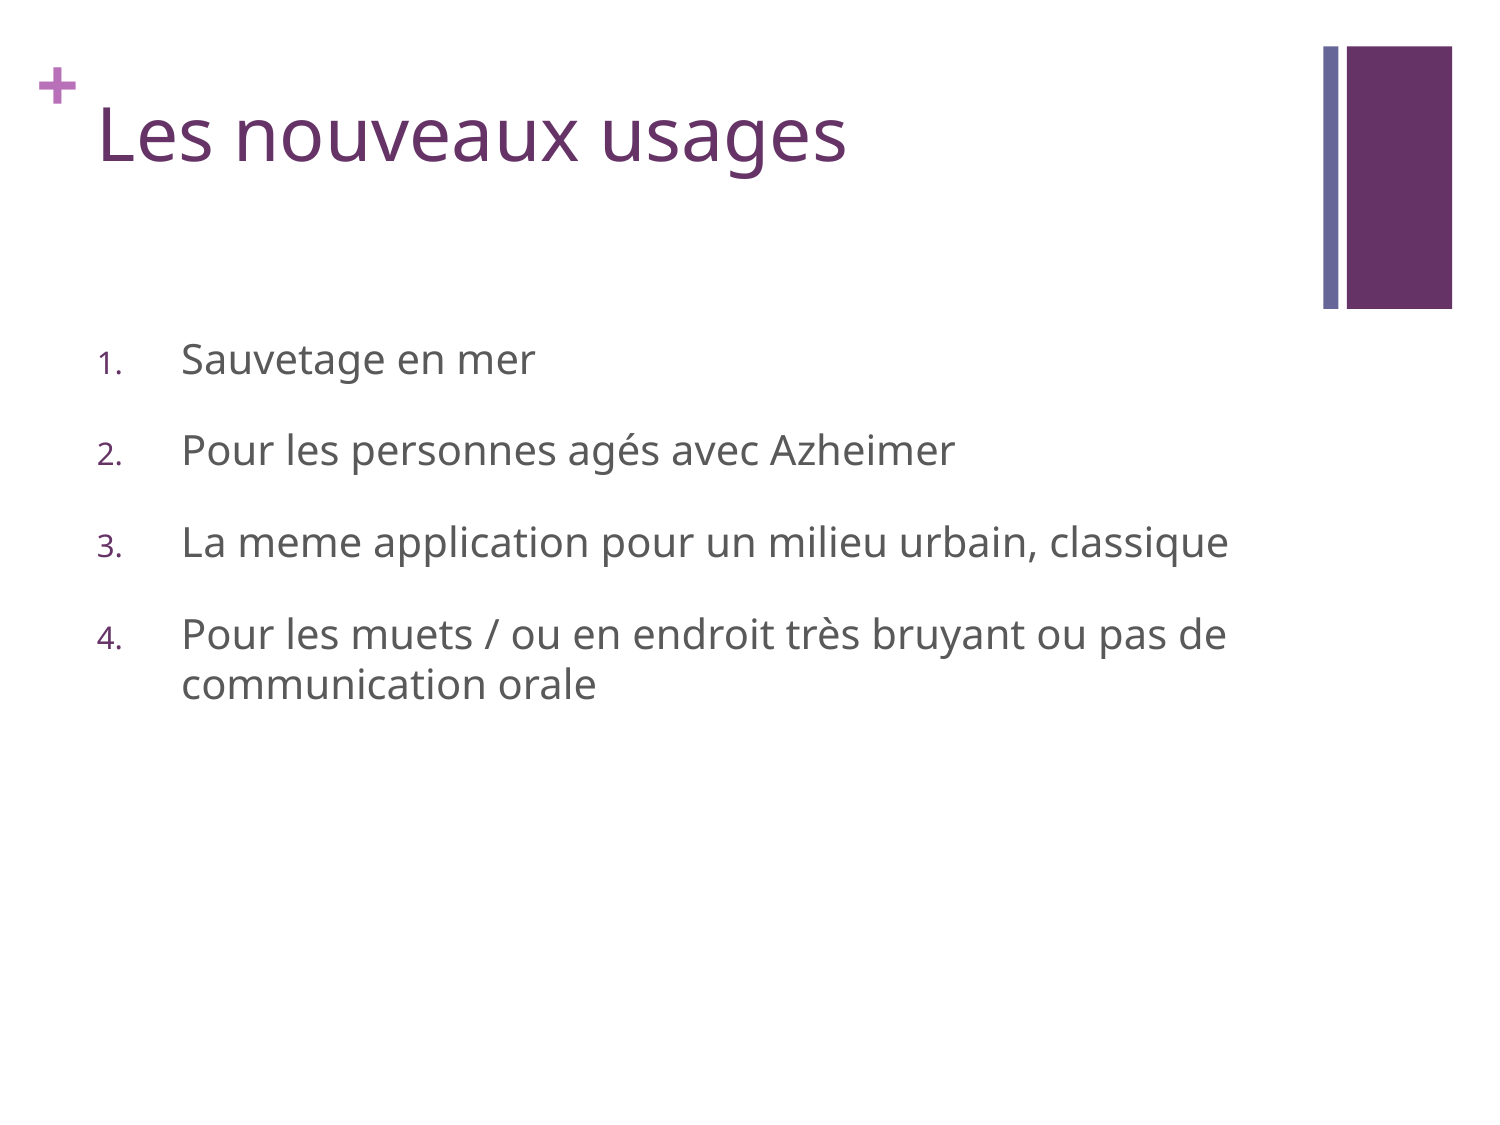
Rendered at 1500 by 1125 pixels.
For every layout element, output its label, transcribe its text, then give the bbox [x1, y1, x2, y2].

title Les nouveaux usages [81, 79, 1322, 263]
list Sauvetage en mer Pour les personnes agés avec Azheimer La meme application pour un milieu urbain, classique Pour les muets / ou en endroit très bruyant ou pas de communication orale [81, 324, 1322, 1005]
